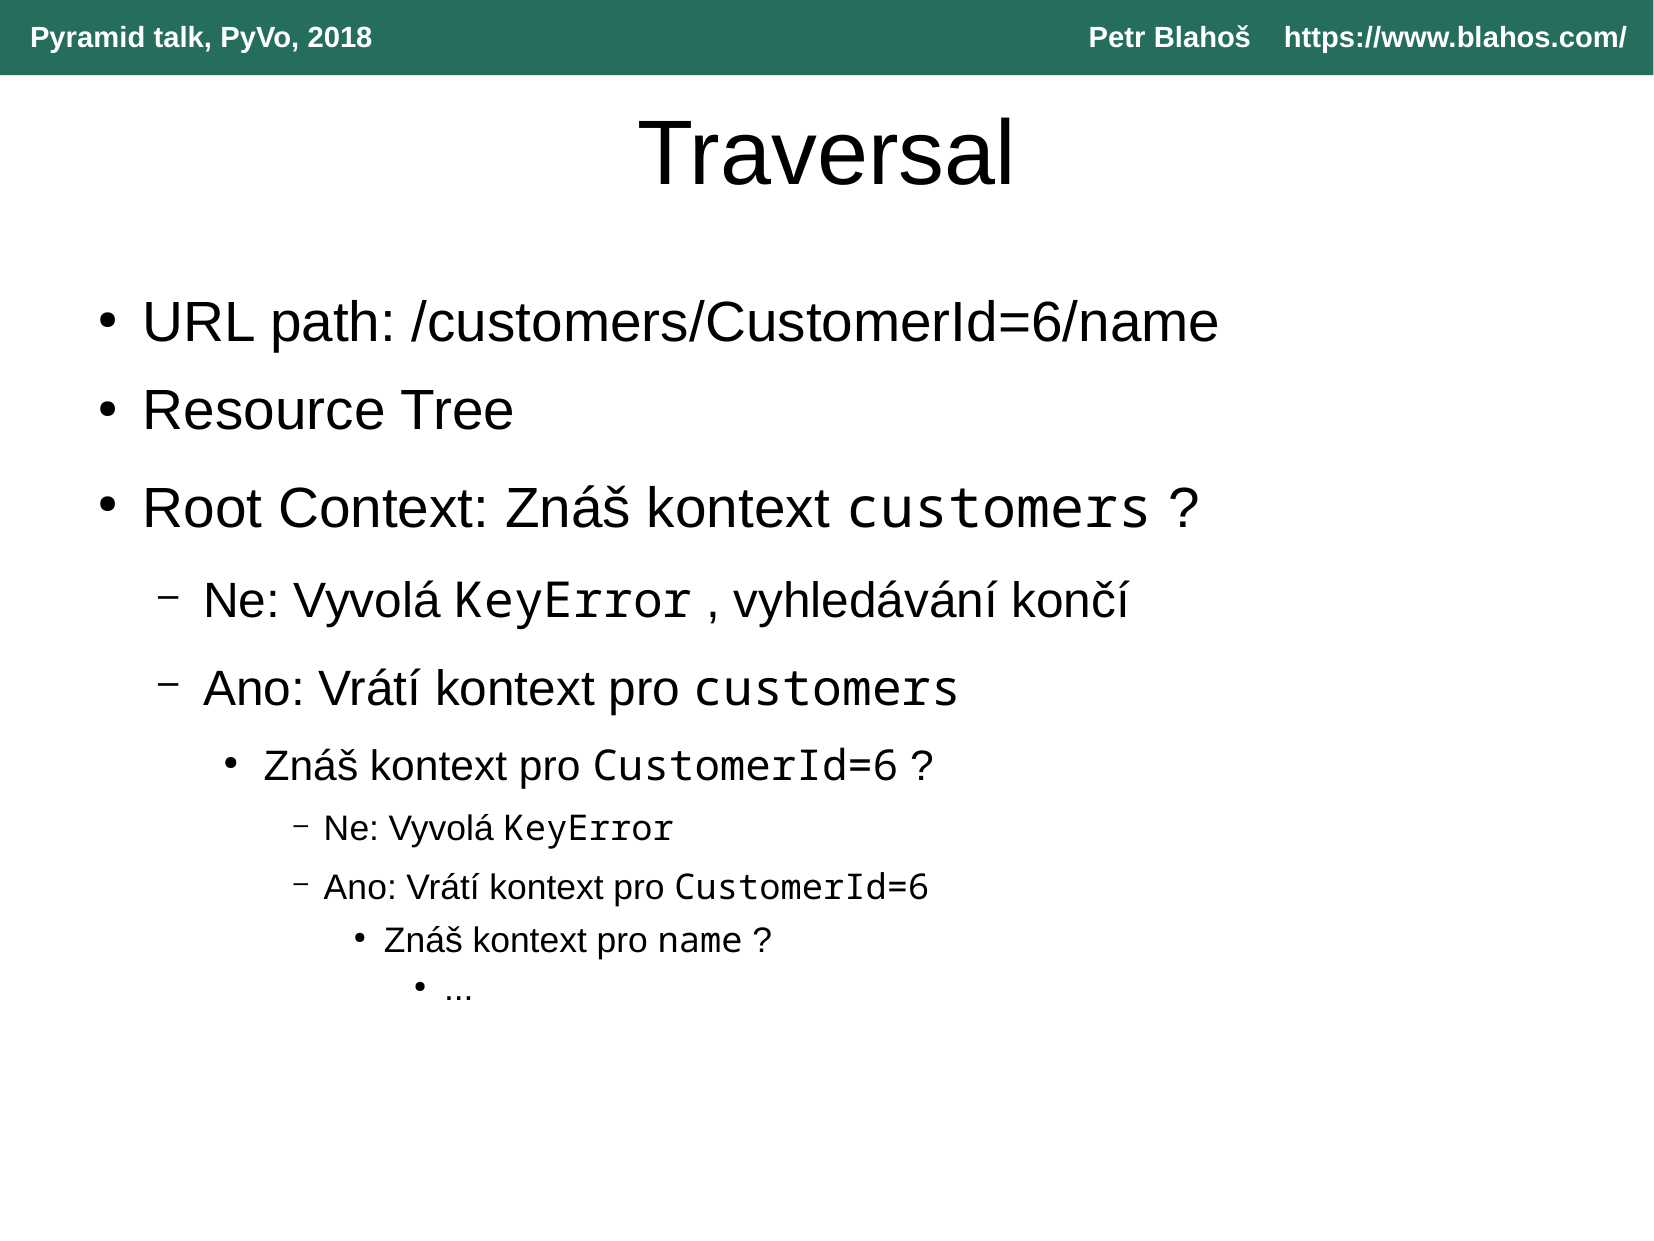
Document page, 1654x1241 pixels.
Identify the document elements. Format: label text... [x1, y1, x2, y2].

list URL path: /customers/CustomerId=6/name Resource Tree Root Context: Znáš kontext customers ? Ne: Vyvolá KeyError , vyhledávání končí Ano: Vrátí kontext pro customers Znáš kontext pro CustomerId=6 ? Ne: Vyvolá KeyError Ano: Vrátí kontext pro CustomerId=6 Znáš kontext pro name ? ... [82, 290, 1571, 1010]
title Traversal [82, 49, 1571, 257]
